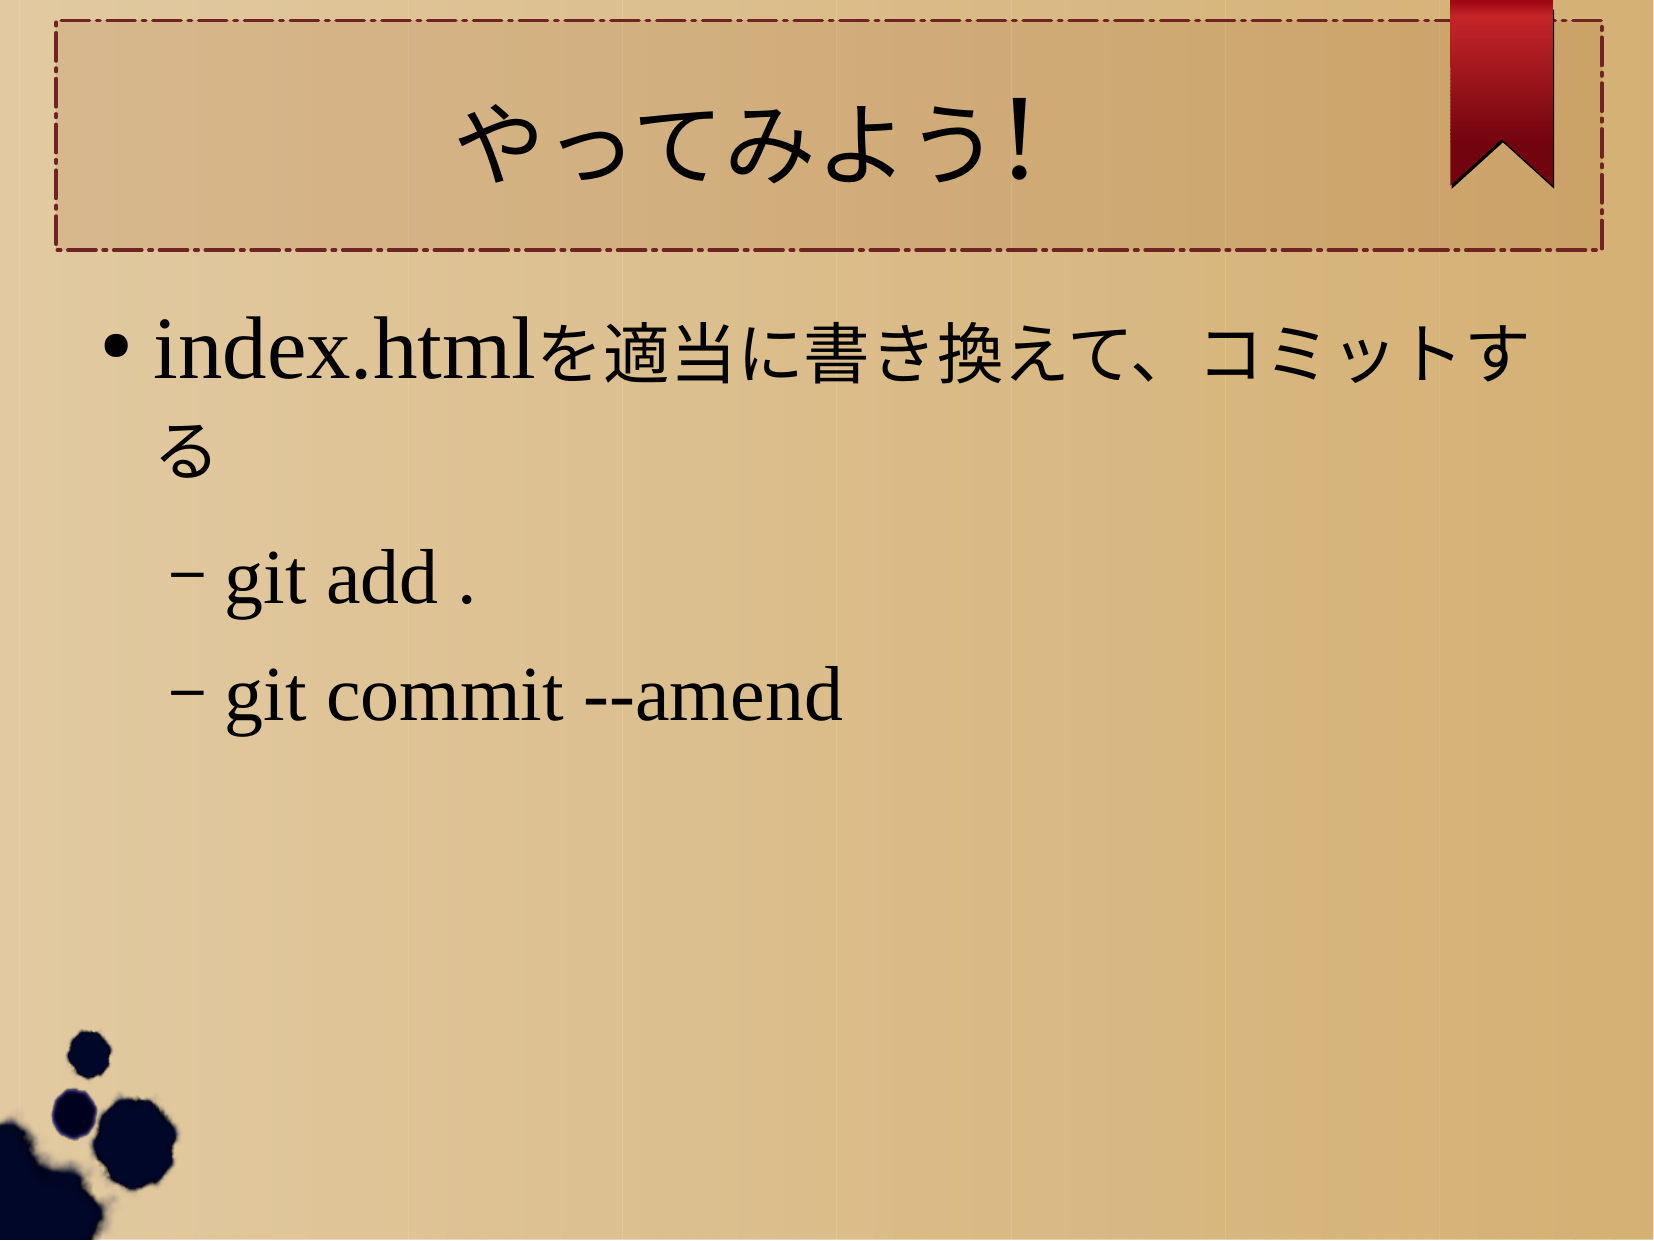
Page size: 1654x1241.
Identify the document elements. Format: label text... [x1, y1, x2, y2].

list index.htmlを適当に書き換えて、コミットする git add . git commit --amend [82, 299, 1571, 1019]
title やってみよう! [82, 47, 1412, 229]
